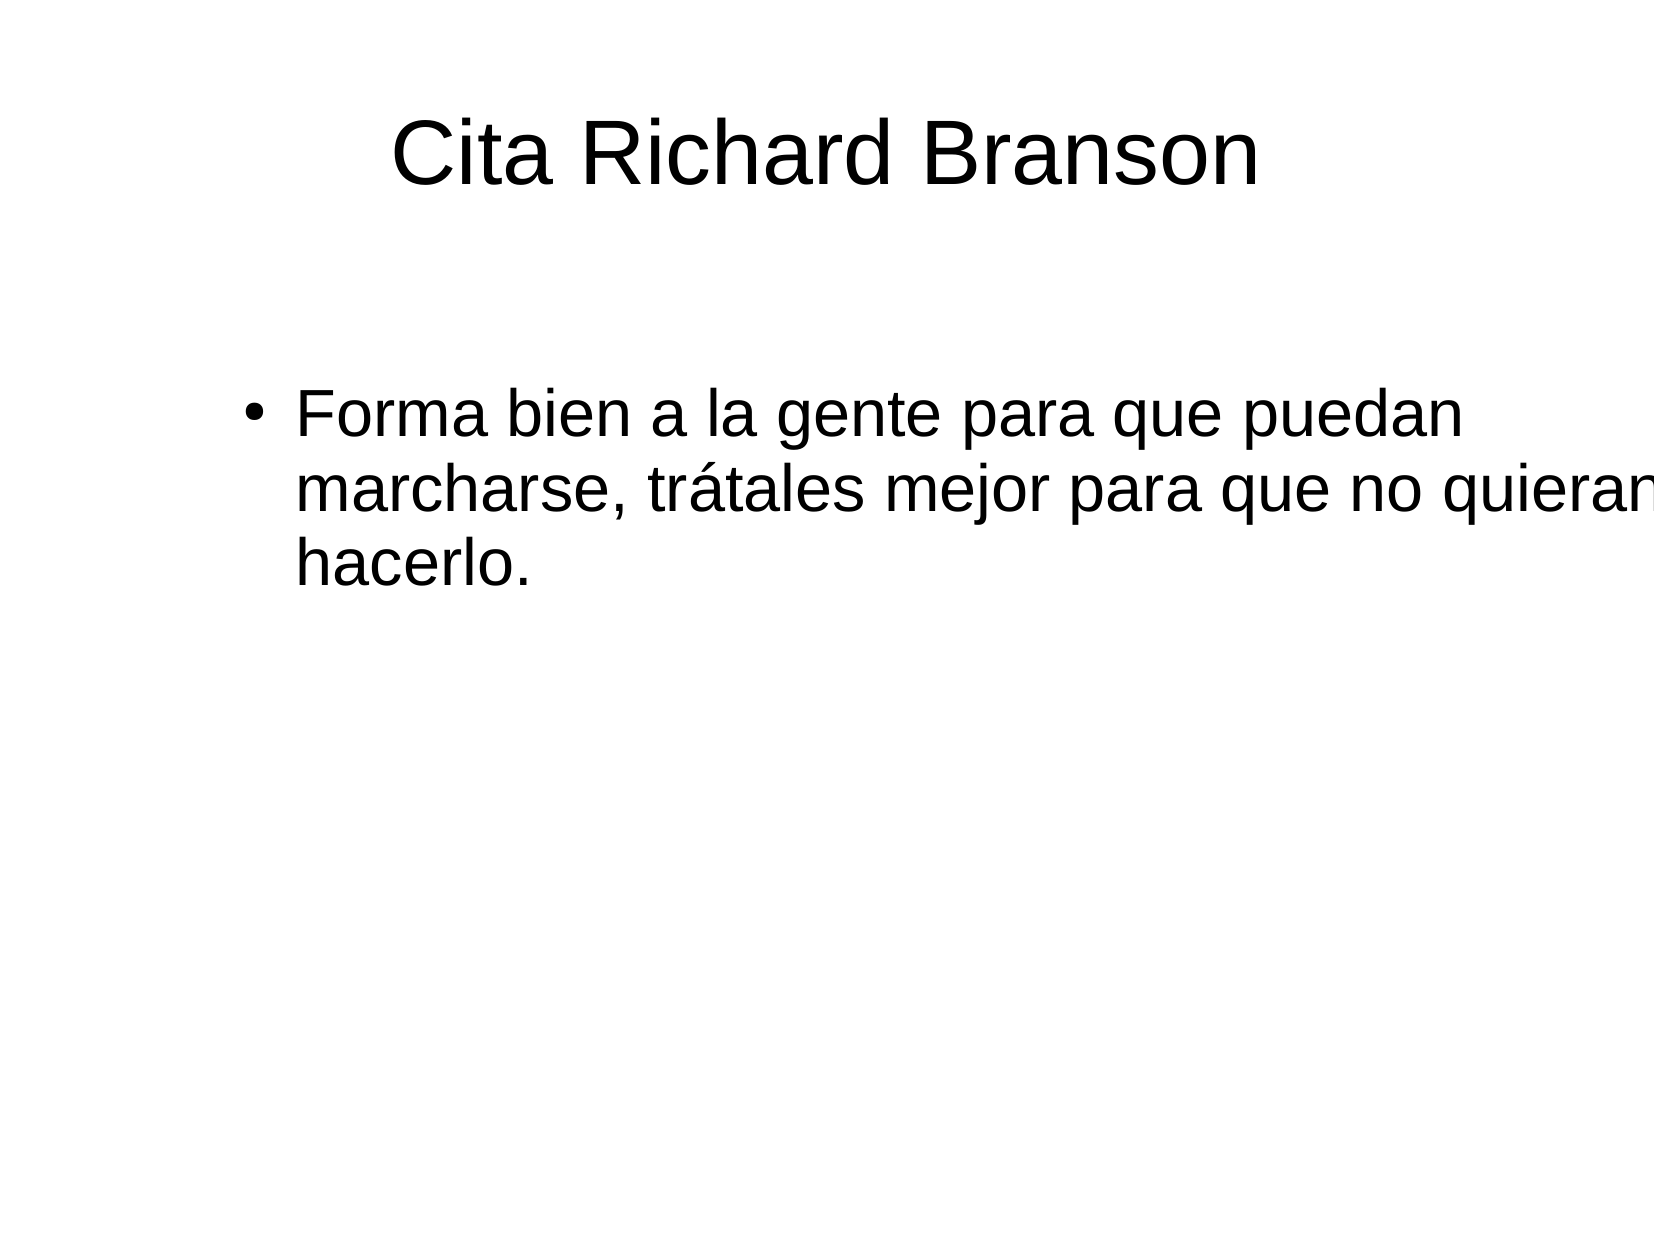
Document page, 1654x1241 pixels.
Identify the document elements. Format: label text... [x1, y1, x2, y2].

list Forma bien a la gente para que puedan marcharse, trátales mejor para que no quieran hacerlo. [225, 375, 1654, 1096]
title Cita Richard Branson [82, 49, 1571, 257]
